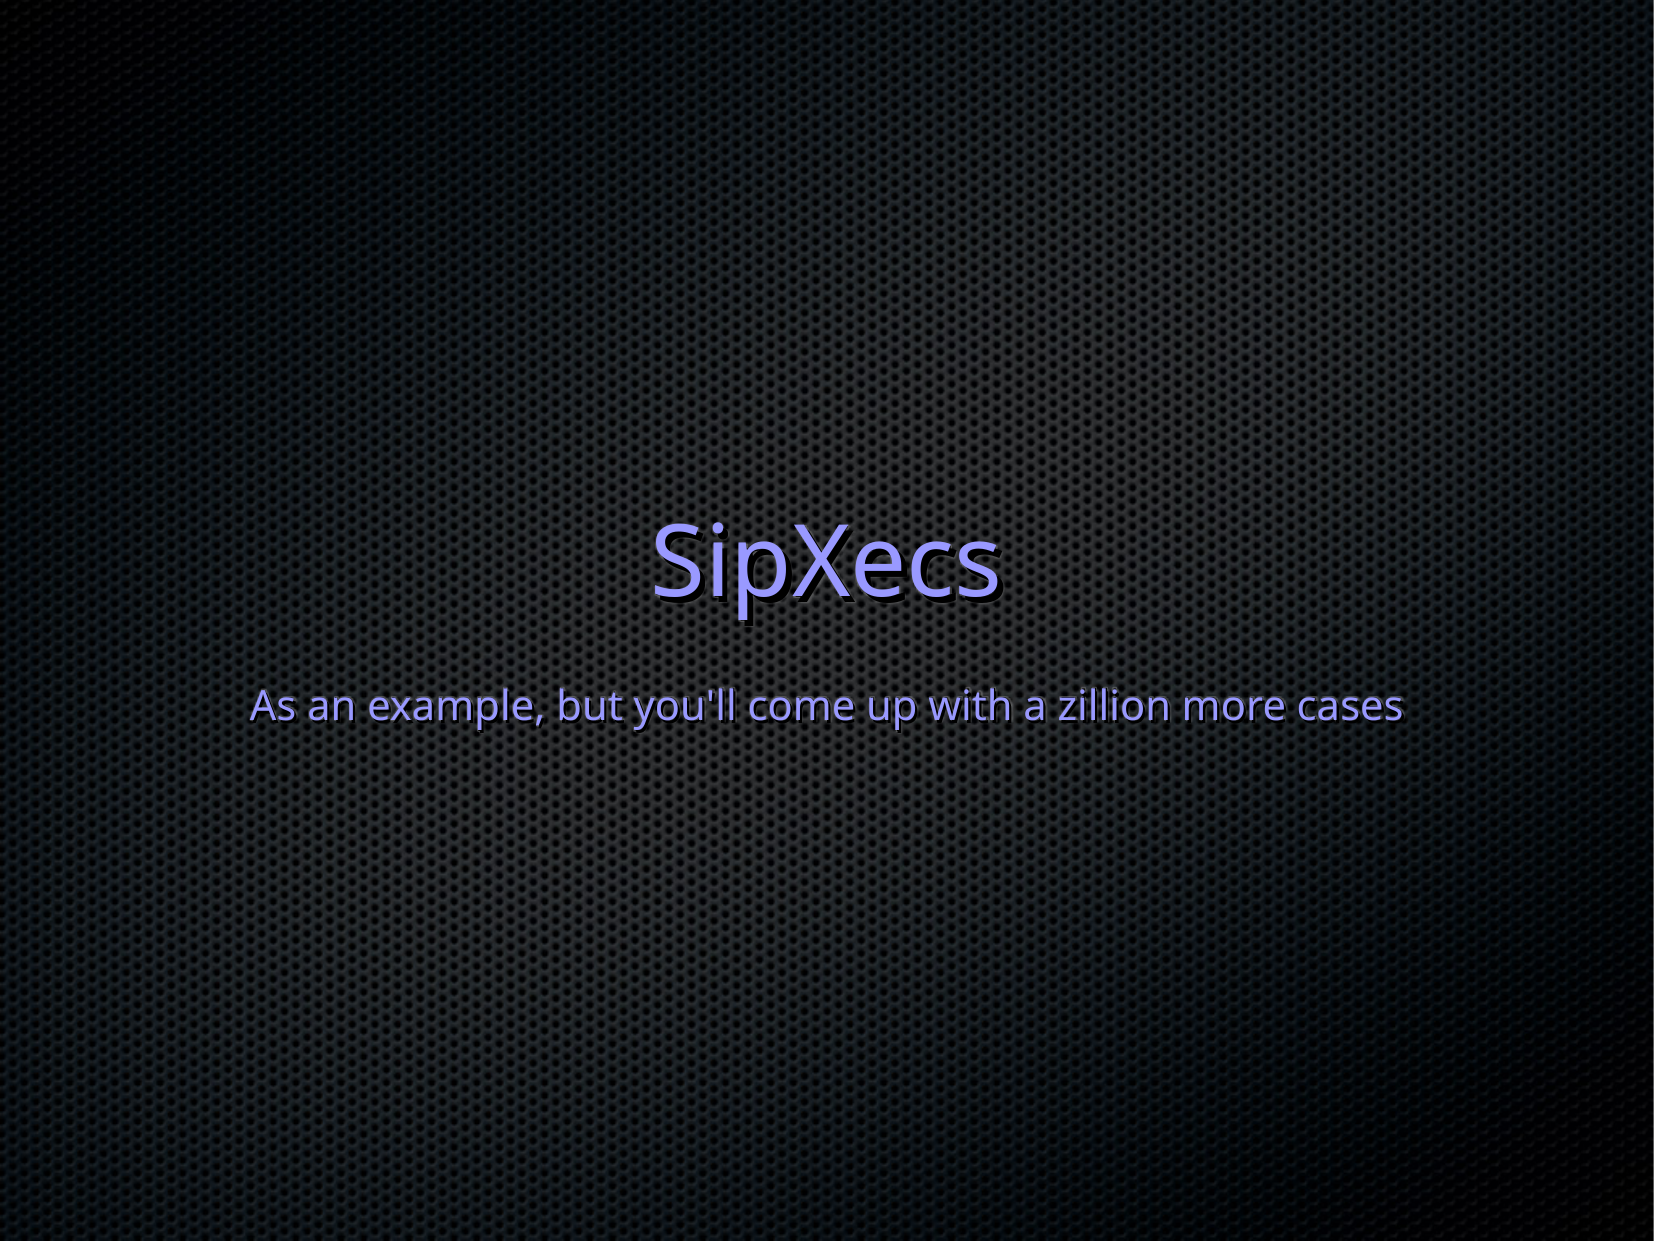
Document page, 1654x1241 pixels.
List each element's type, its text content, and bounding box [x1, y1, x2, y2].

picture [0, 0, 1654, 1241]
subtitle SipXecs As an example, but you'll come up with a zillion more cases [100, 32, 1554, 1191]
